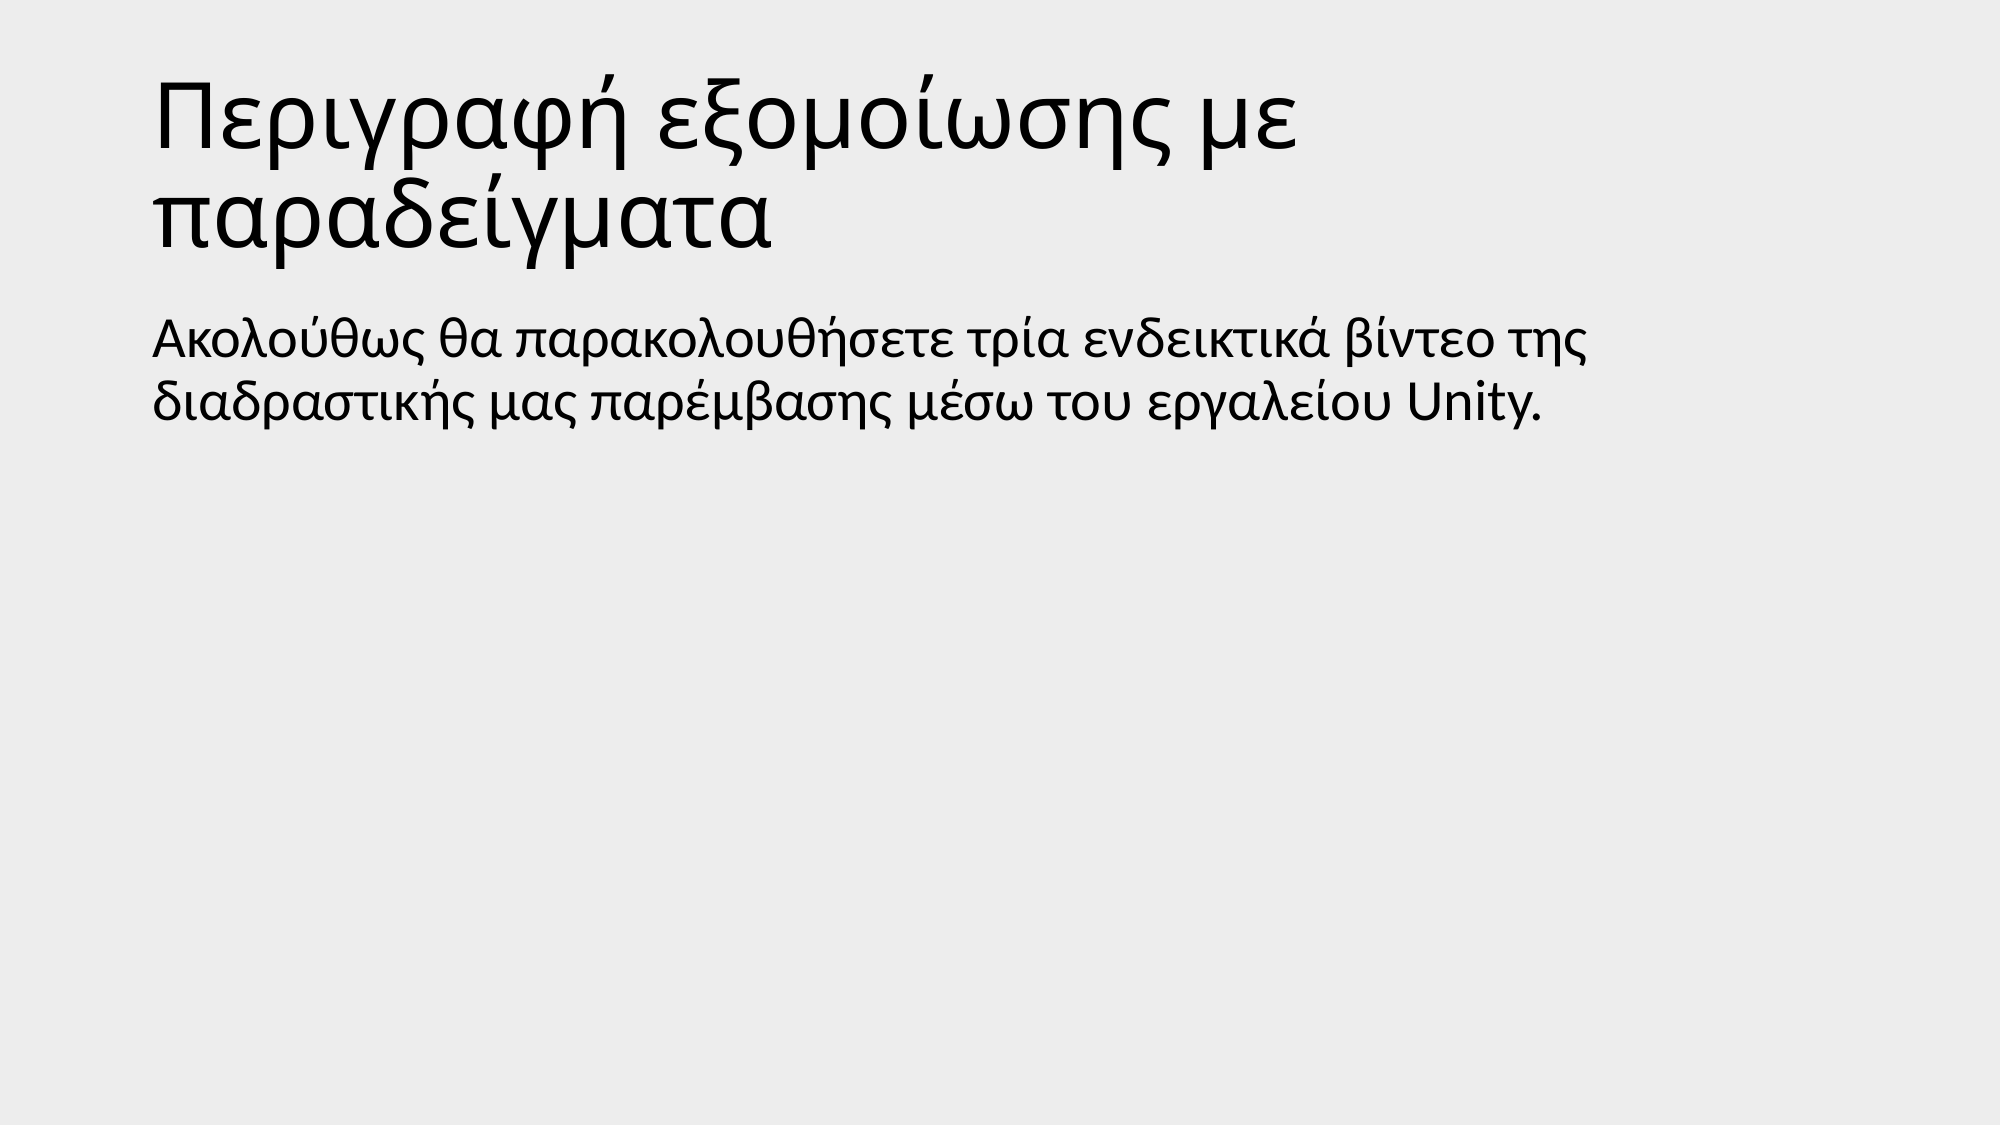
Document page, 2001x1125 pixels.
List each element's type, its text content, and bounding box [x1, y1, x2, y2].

list Ακολούθως θα παρακολουθήσετε τρία ενδεικτικά βίντεο της διαδραστικής μας παρέμβασης μέσω του εργαλείου Unity. [137, 299, 1863, 1014]
title Περιγραφή εξομοίωσης με παραδείγματα [137, 59, 1863, 278]
